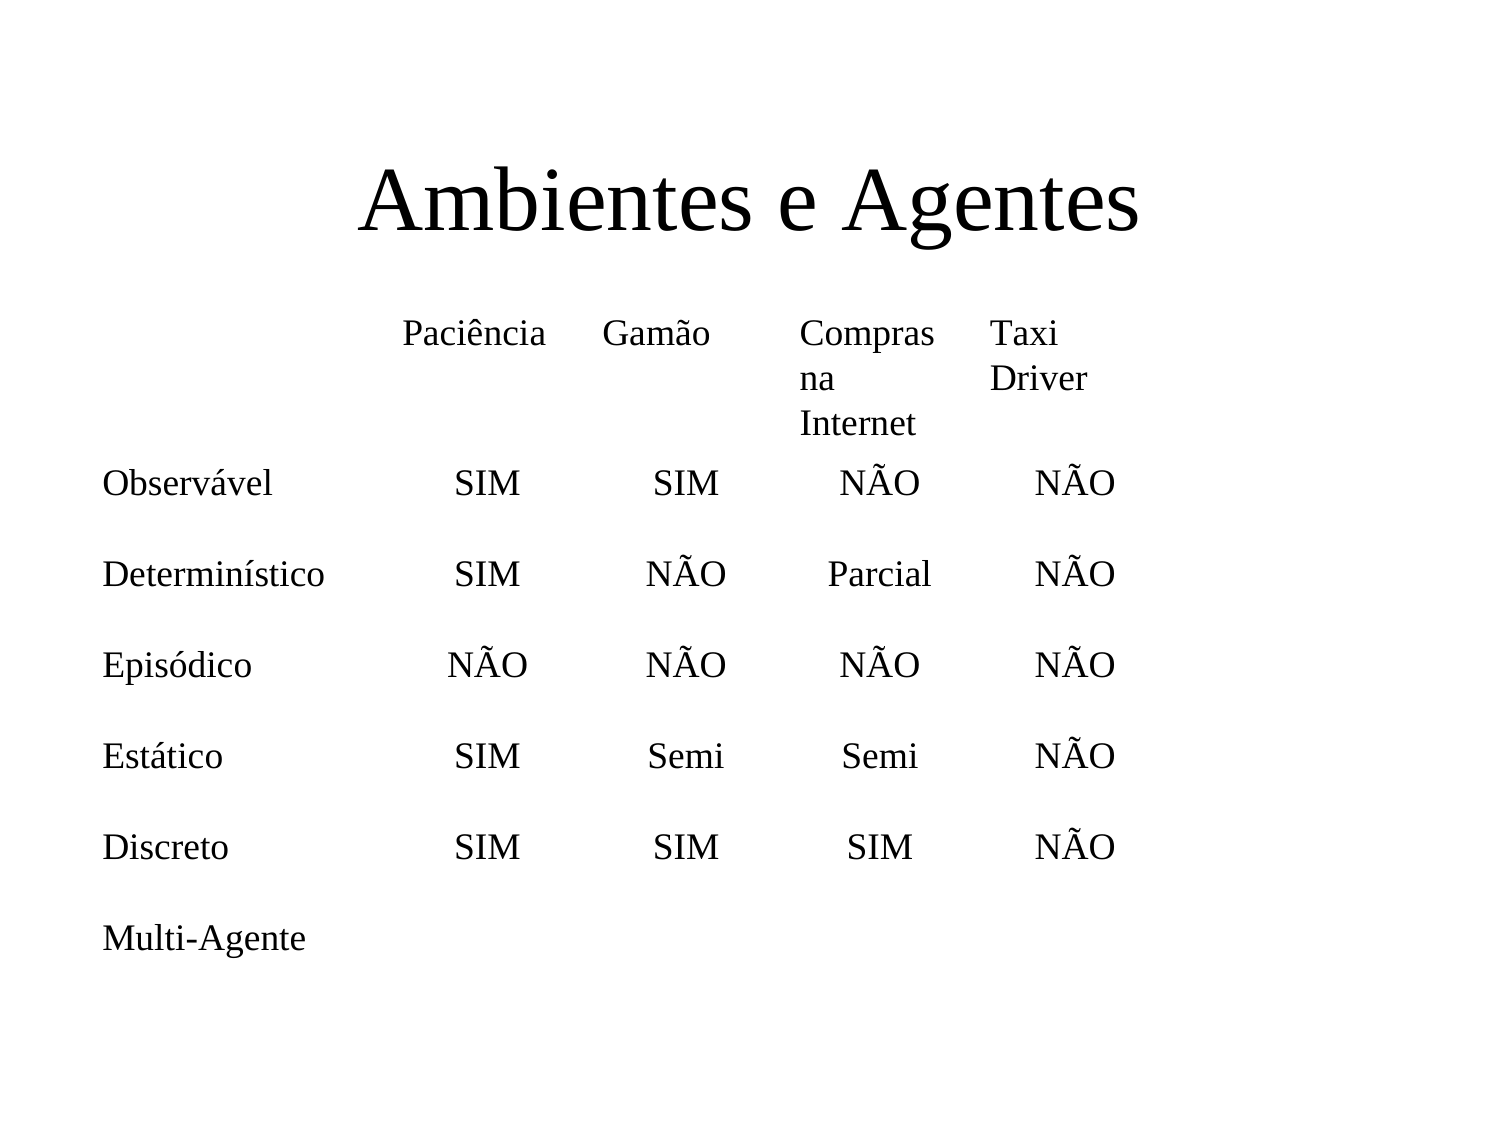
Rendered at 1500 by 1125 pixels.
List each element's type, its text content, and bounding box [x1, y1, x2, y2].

table_cell NÃO [975, 541, 1175, 632]
table_cell [587, 905, 785, 996]
table_header Paciência [388, 300, 587, 450]
table_cell SIM [587, 450, 785, 541]
table_cell NÃO [975, 450, 1175, 541]
table_cell NÃO [975, 814, 1175, 905]
table_cell [785, 905, 975, 996]
table_cell SIM [388, 541, 587, 632]
table_cell SIM [388, 723, 587, 814]
table_cell [388, 905, 587, 996]
table_cell NÃO [785, 632, 975, 723]
table_cell SIM [388, 450, 587, 541]
table_cell NÃO [975, 723, 1175, 814]
table_cell NÃO [785, 450, 975, 541]
table_cell NÃO [587, 541, 785, 632]
table_cell NÃO [587, 632, 785, 723]
table_cell SIM [388, 814, 587, 905]
table_cell Multi-Agente [88, 905, 388, 996]
title Ambientes e Agentes [112, 99, 1388, 288]
table_cell Parcial [785, 541, 975, 632]
table_cell SIM [587, 814, 785, 905]
table_cell Determinístico [88, 541, 388, 632]
table_header Taxi Driver [975, 300, 1175, 450]
table_header [88, 300, 388, 450]
table_cell Observável [88, 450, 388, 541]
table_header Compras na Internet [785, 300, 975, 450]
table_cell Semi [587, 723, 785, 814]
table_header Gamão [587, 300, 785, 450]
table_cell Semi [785, 723, 975, 814]
table_cell [975, 905, 1175, 996]
table_cell Episódico [88, 632, 388, 723]
table_cell NÃO [975, 632, 1175, 723]
table_cell NÃO [388, 632, 587, 723]
table_cell Estático [88, 723, 388, 814]
table_cell SIM [785, 814, 975, 905]
table_cell Discreto [88, 814, 388, 905]
